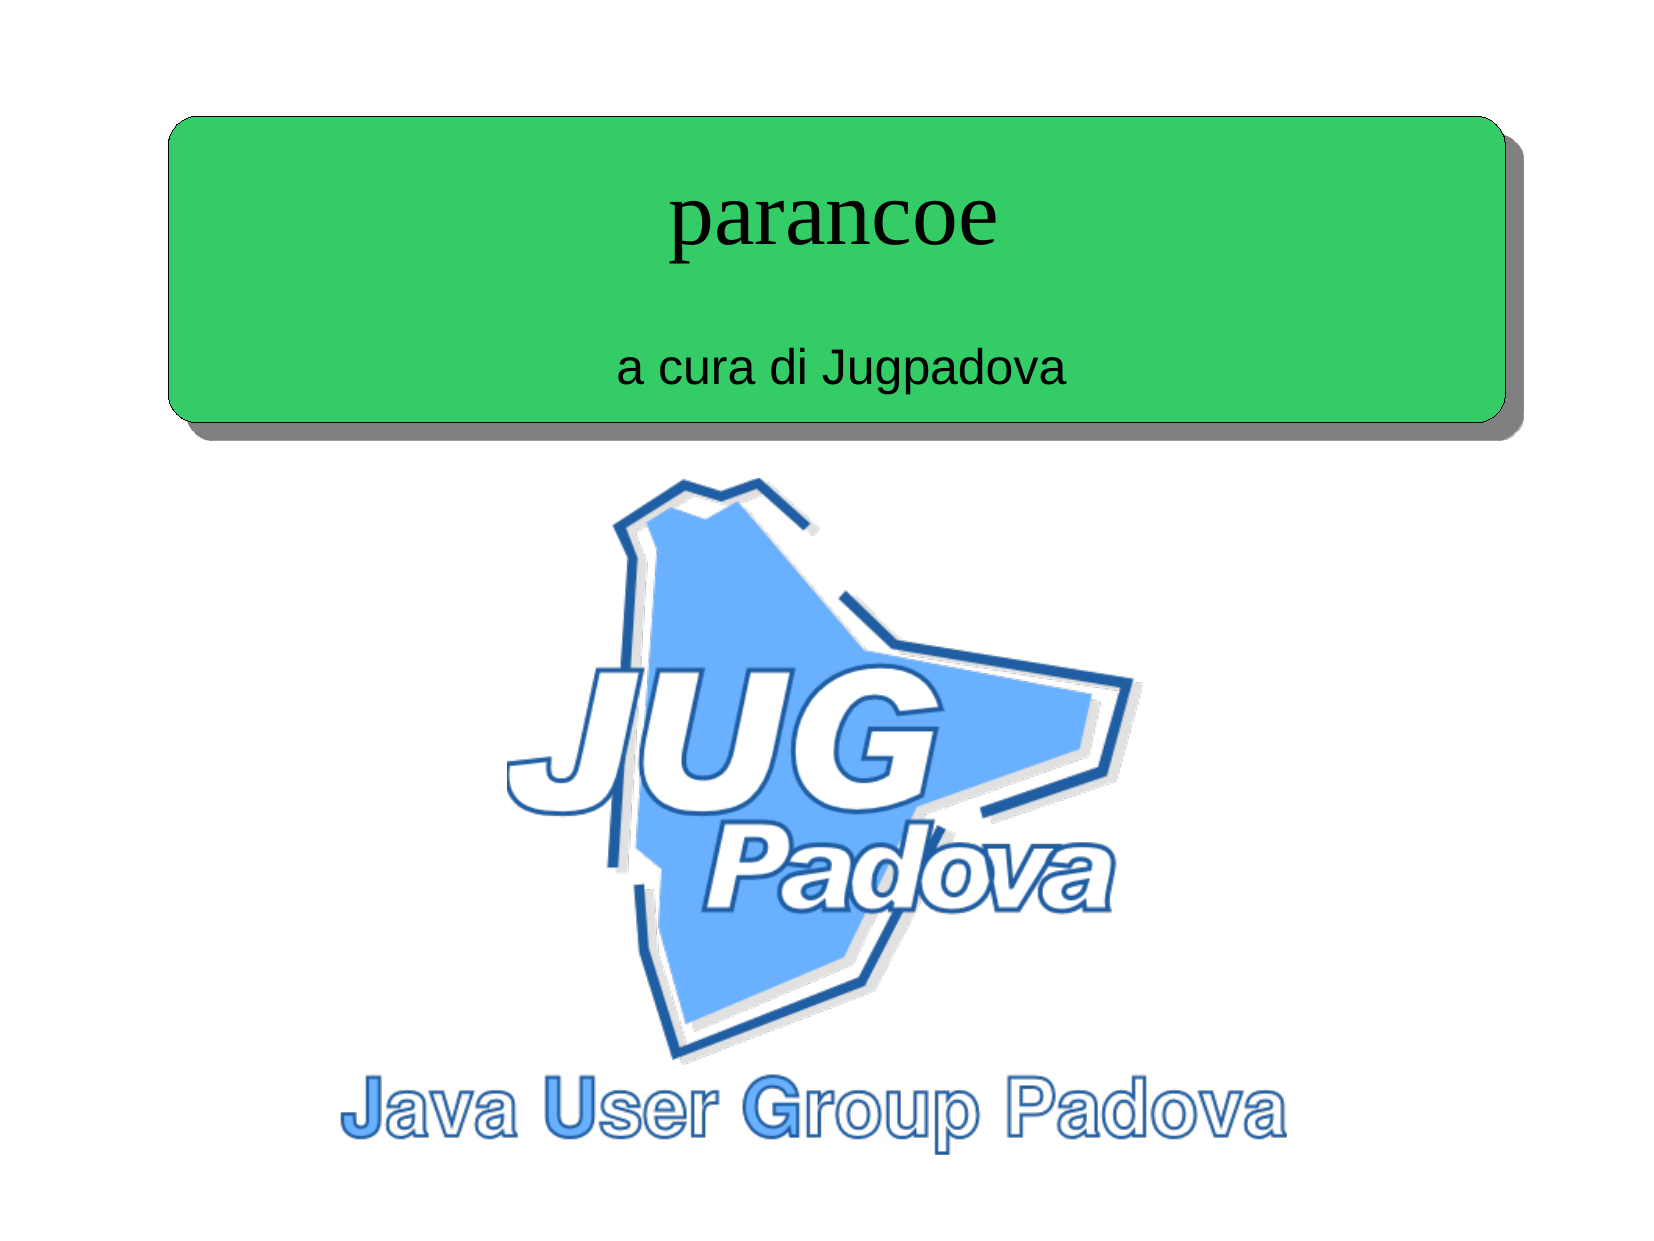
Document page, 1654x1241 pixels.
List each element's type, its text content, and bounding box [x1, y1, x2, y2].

picture [335, 478, 1298, 1166]
text_box [168, 128, 1506, 423]
text_box a cura di Jugpadova [279, 326, 1404, 408]
title parancoe [167, 116, 1500, 310]
